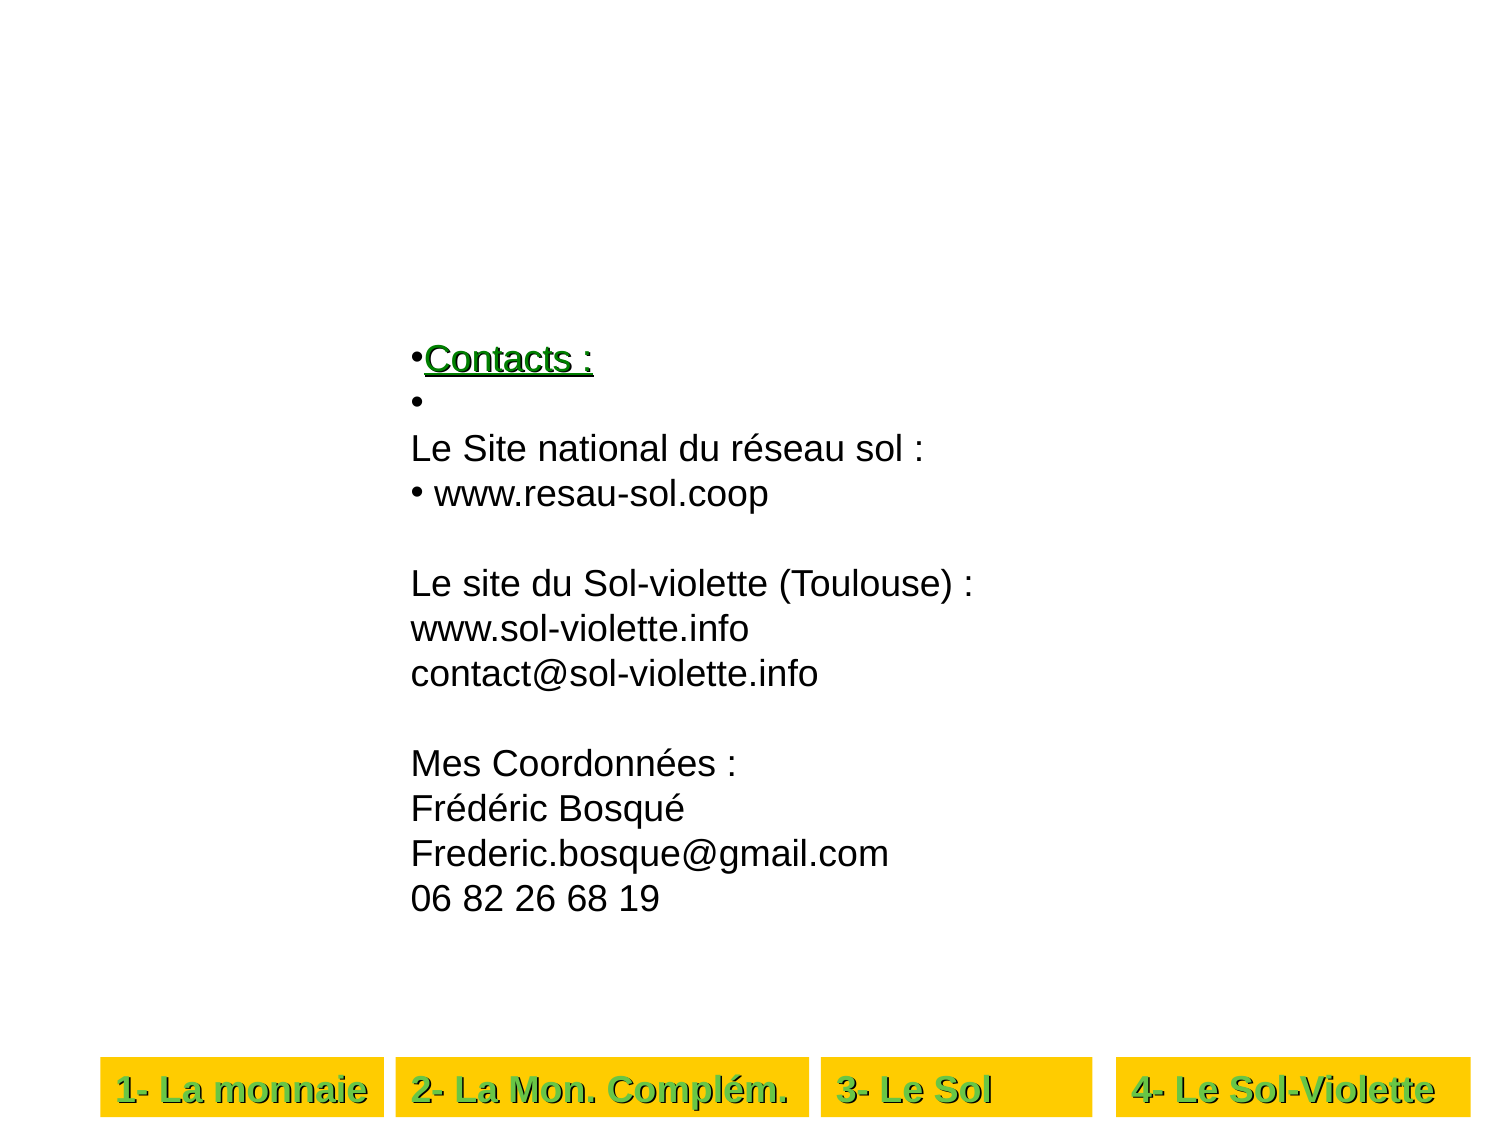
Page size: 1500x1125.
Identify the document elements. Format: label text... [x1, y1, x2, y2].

text_box Contacts : Le Site national du réseau sol : www.resau-sol.coop Le site du Sol-violette (Toulouse) : www.sol-violette.info contact@sol-violette.info Mes Coordonnées : Frédéric Bosqué Frederic.bosque@gmail.com 06 82 26 68 19 [395, 326, 990, 927]
